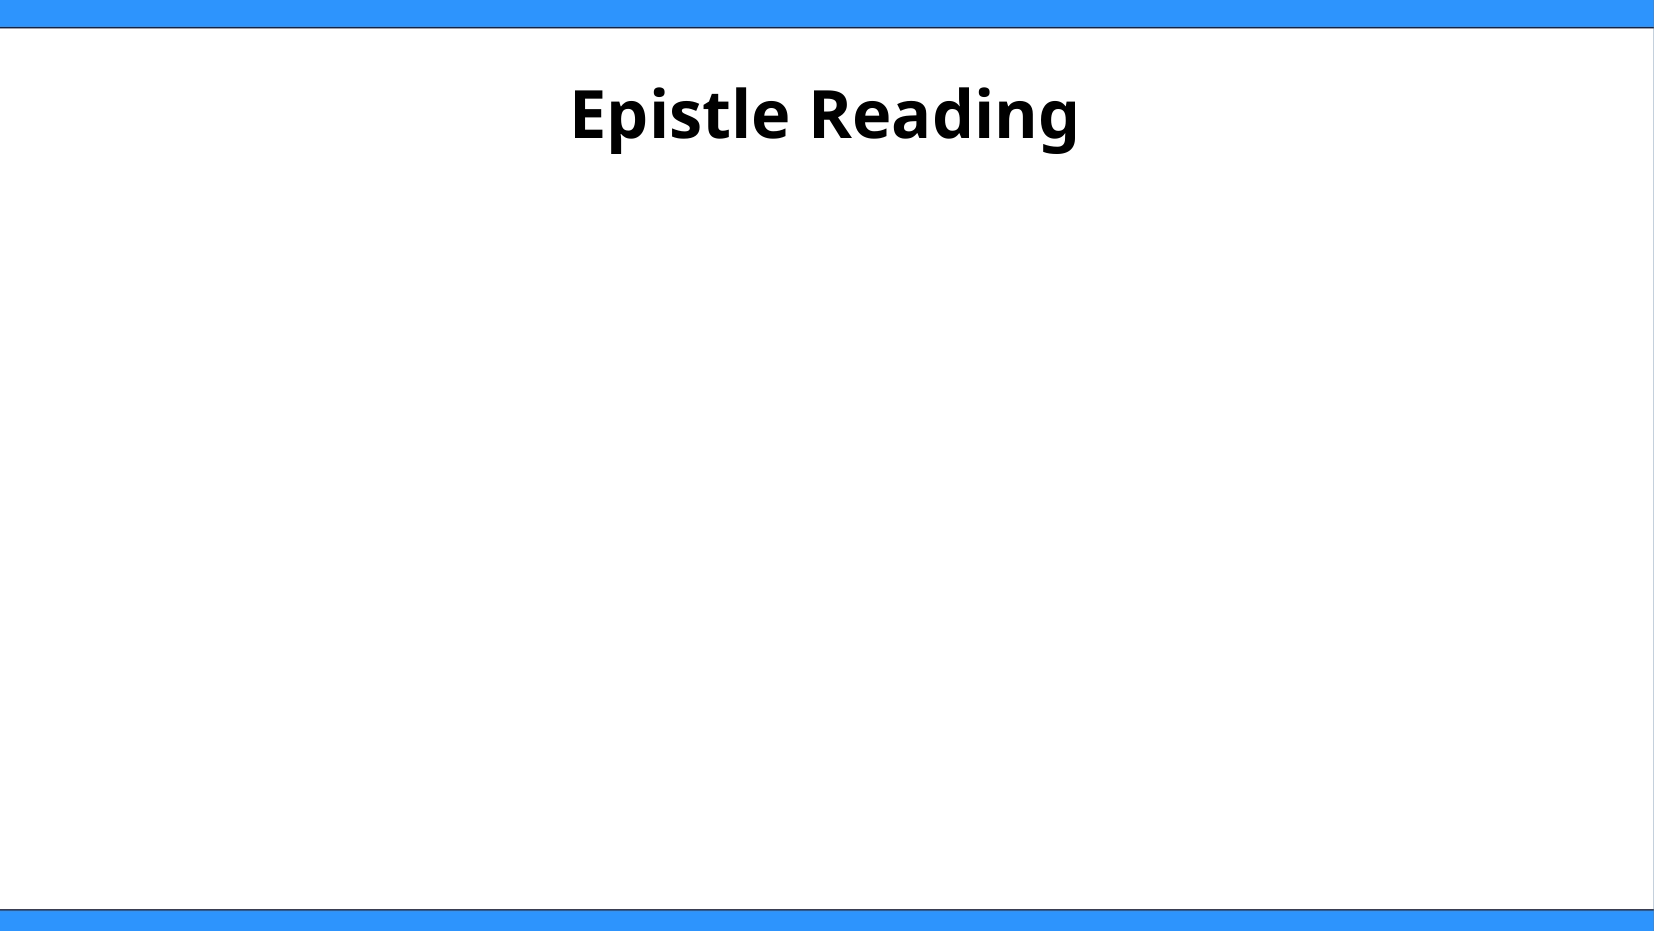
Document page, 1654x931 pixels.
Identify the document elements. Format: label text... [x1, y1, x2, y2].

text_box Epistle Reading [105, 60, 1546, 241]
picture [0, 0, 1654, 931]
